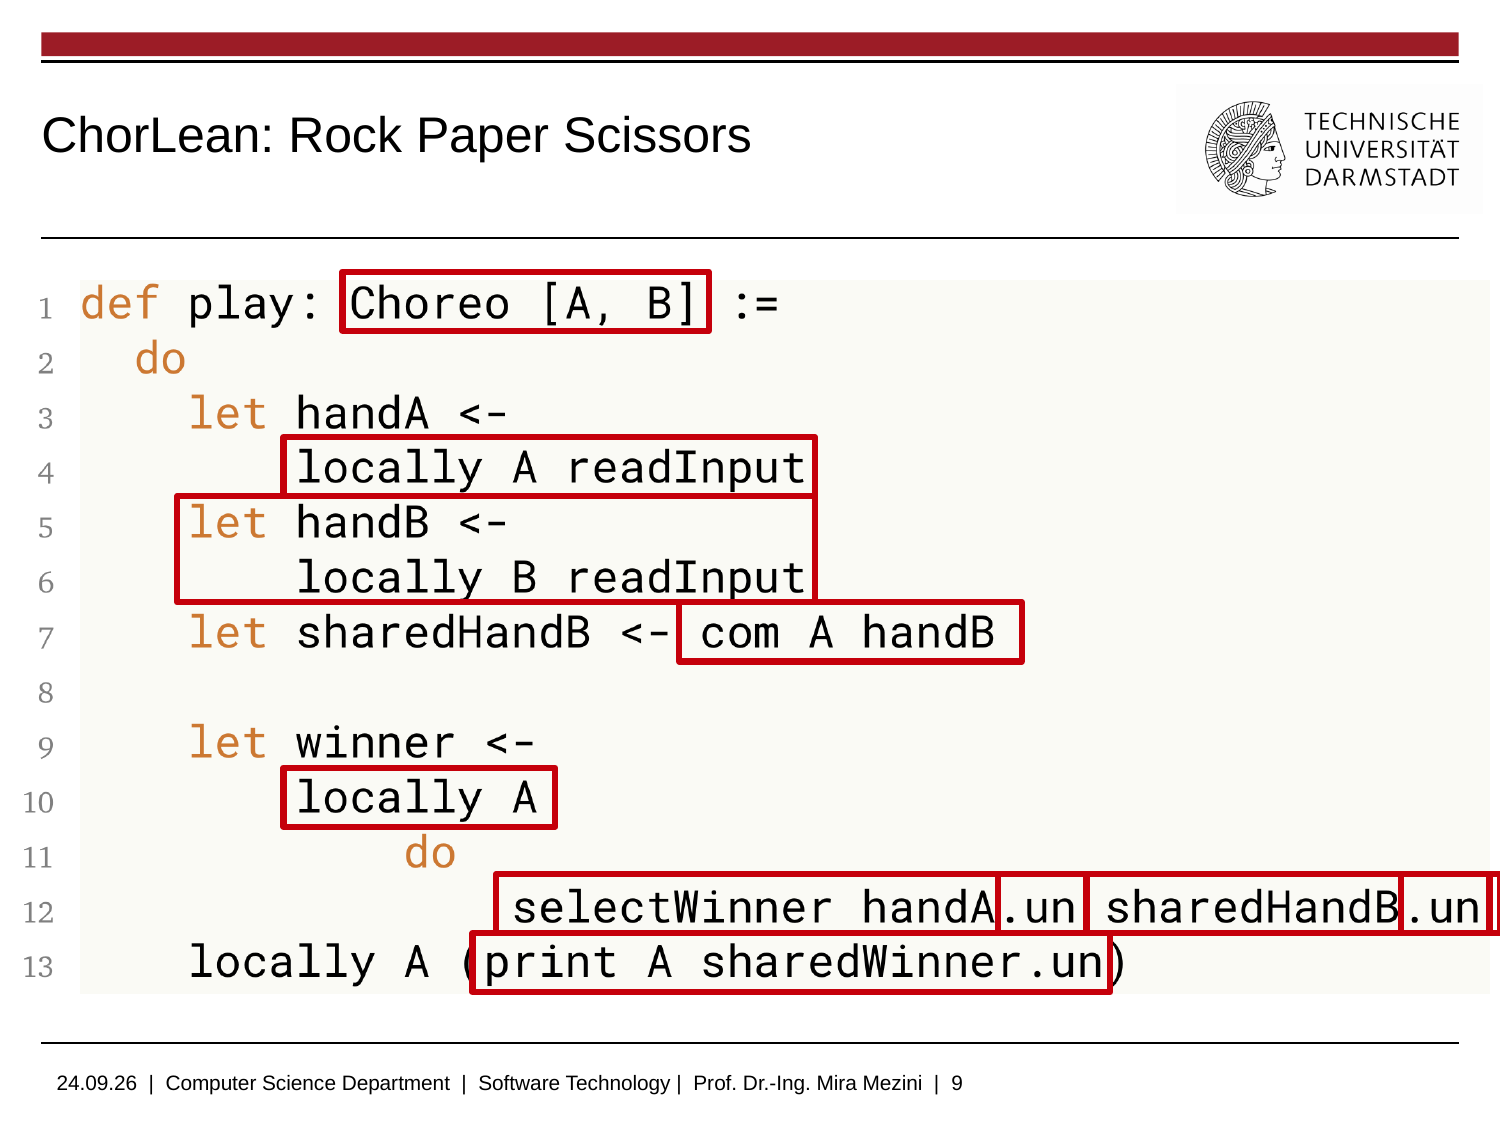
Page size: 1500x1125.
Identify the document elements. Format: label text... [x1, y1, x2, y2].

text_box [283, 767, 556, 827]
title ChorLean: Rock Paper Scissors [41, 60, 1131, 211]
text_box [342, 271, 709, 331]
text_box [472, 874, 1500, 993]
text_box [177, 437, 1022, 662]
picture [17, 277, 1490, 999]
